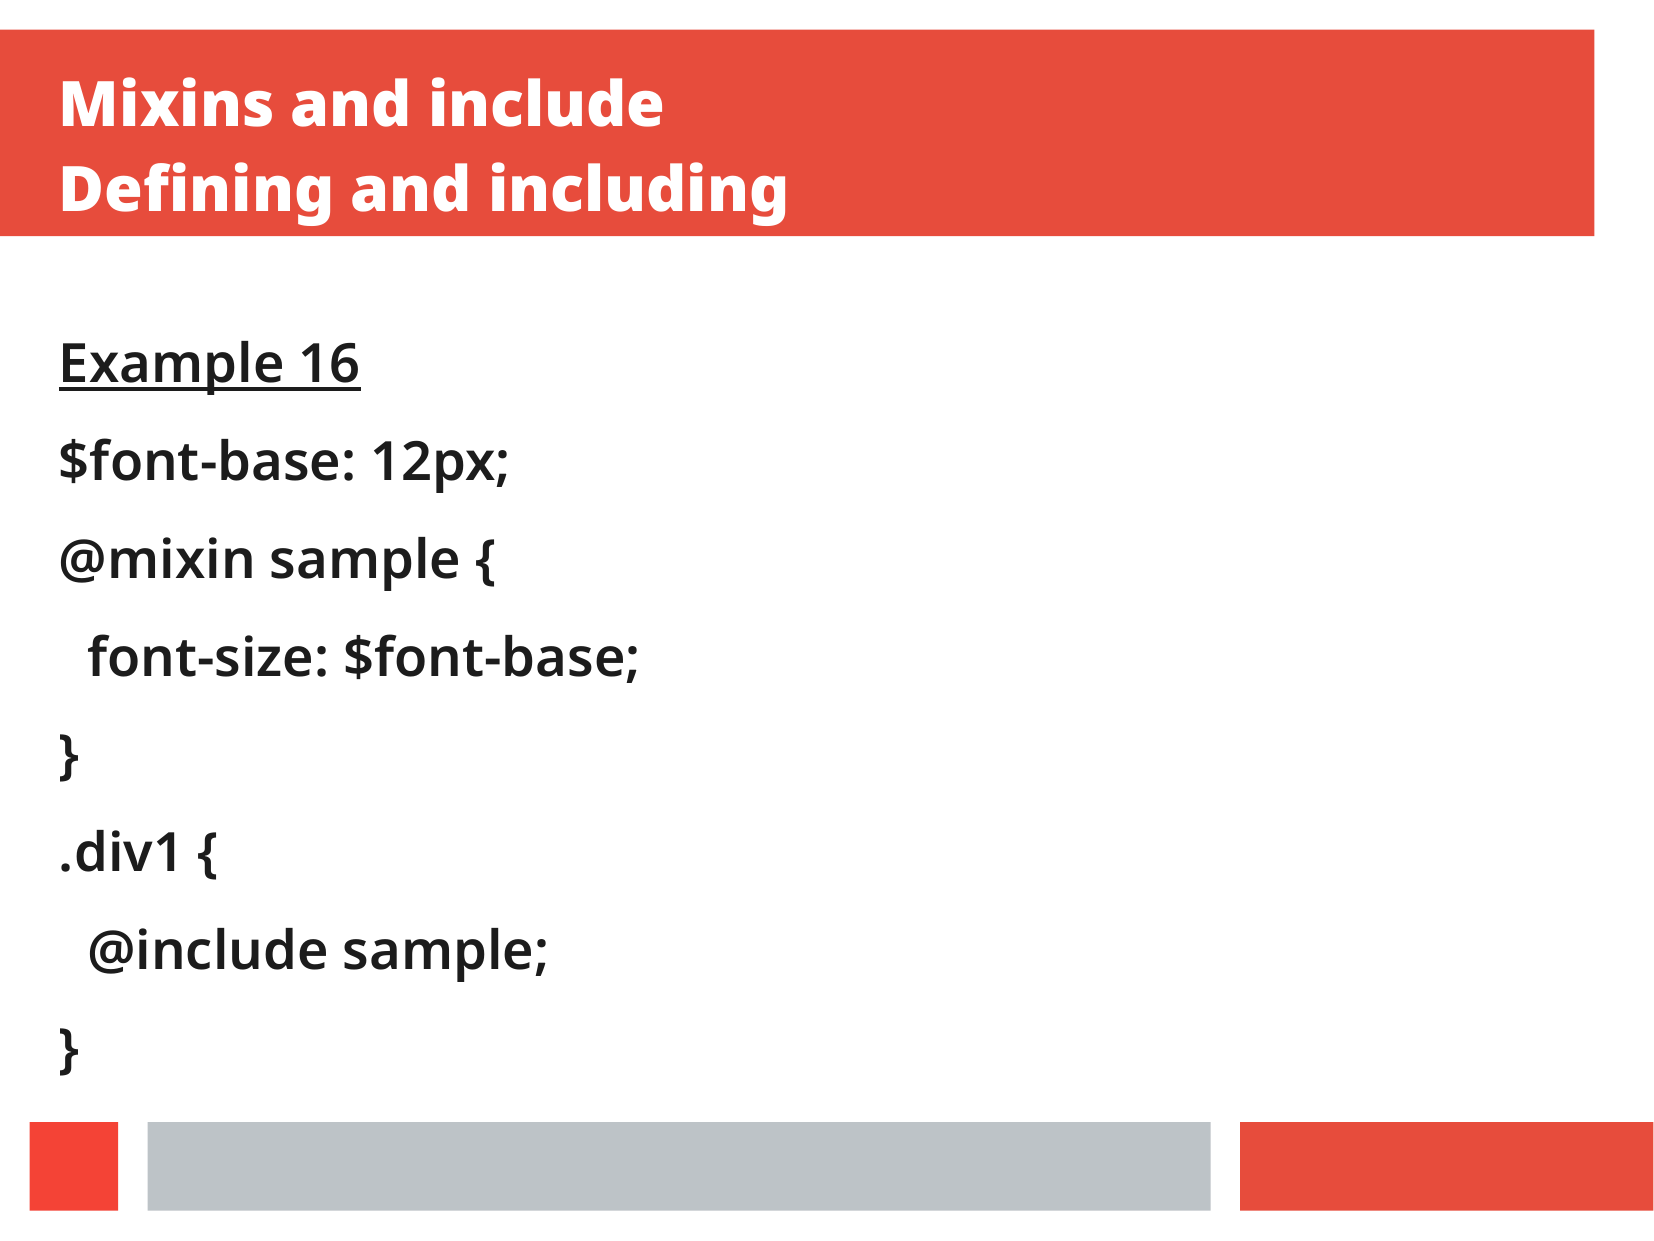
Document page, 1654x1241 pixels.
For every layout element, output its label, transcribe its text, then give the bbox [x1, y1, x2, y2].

title Mixins and include Defining and including [59, 59, 1595, 207]
list Example 16 $font-base: 12px; @mixin sample { font-size: $font-base; } .div1 { @include sample; } [59, 324, 1565, 1093]
